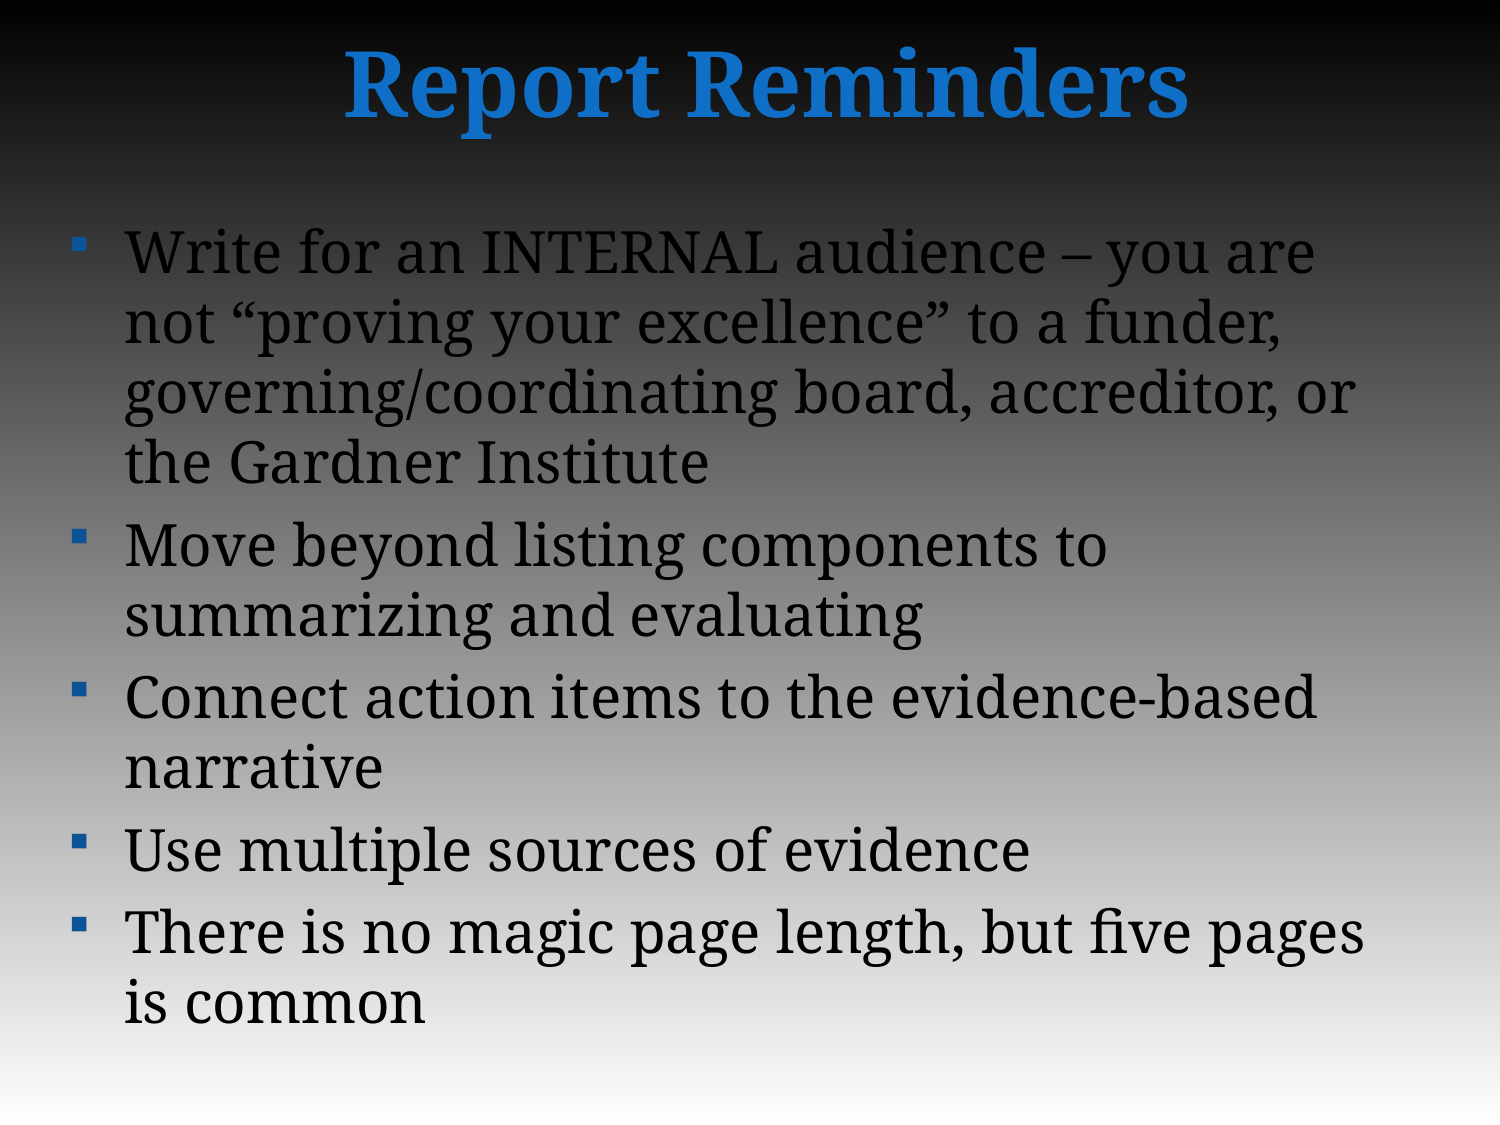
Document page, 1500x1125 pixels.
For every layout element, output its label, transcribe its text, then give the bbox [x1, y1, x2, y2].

text_box Report Reminders [123, 0, 1412, 161]
text_box Write for an INTERNAL audience – you are not “proving your excellence” to a funder, governing/coordinating board, accreditor, or the Gardner Institute Move beyond listing components to summarizing and evaluating Connect action items to the evidence-based narrative Use multiple sources of evidence There is no magic page length, but five pages is common [53, 208, 1436, 1102]
